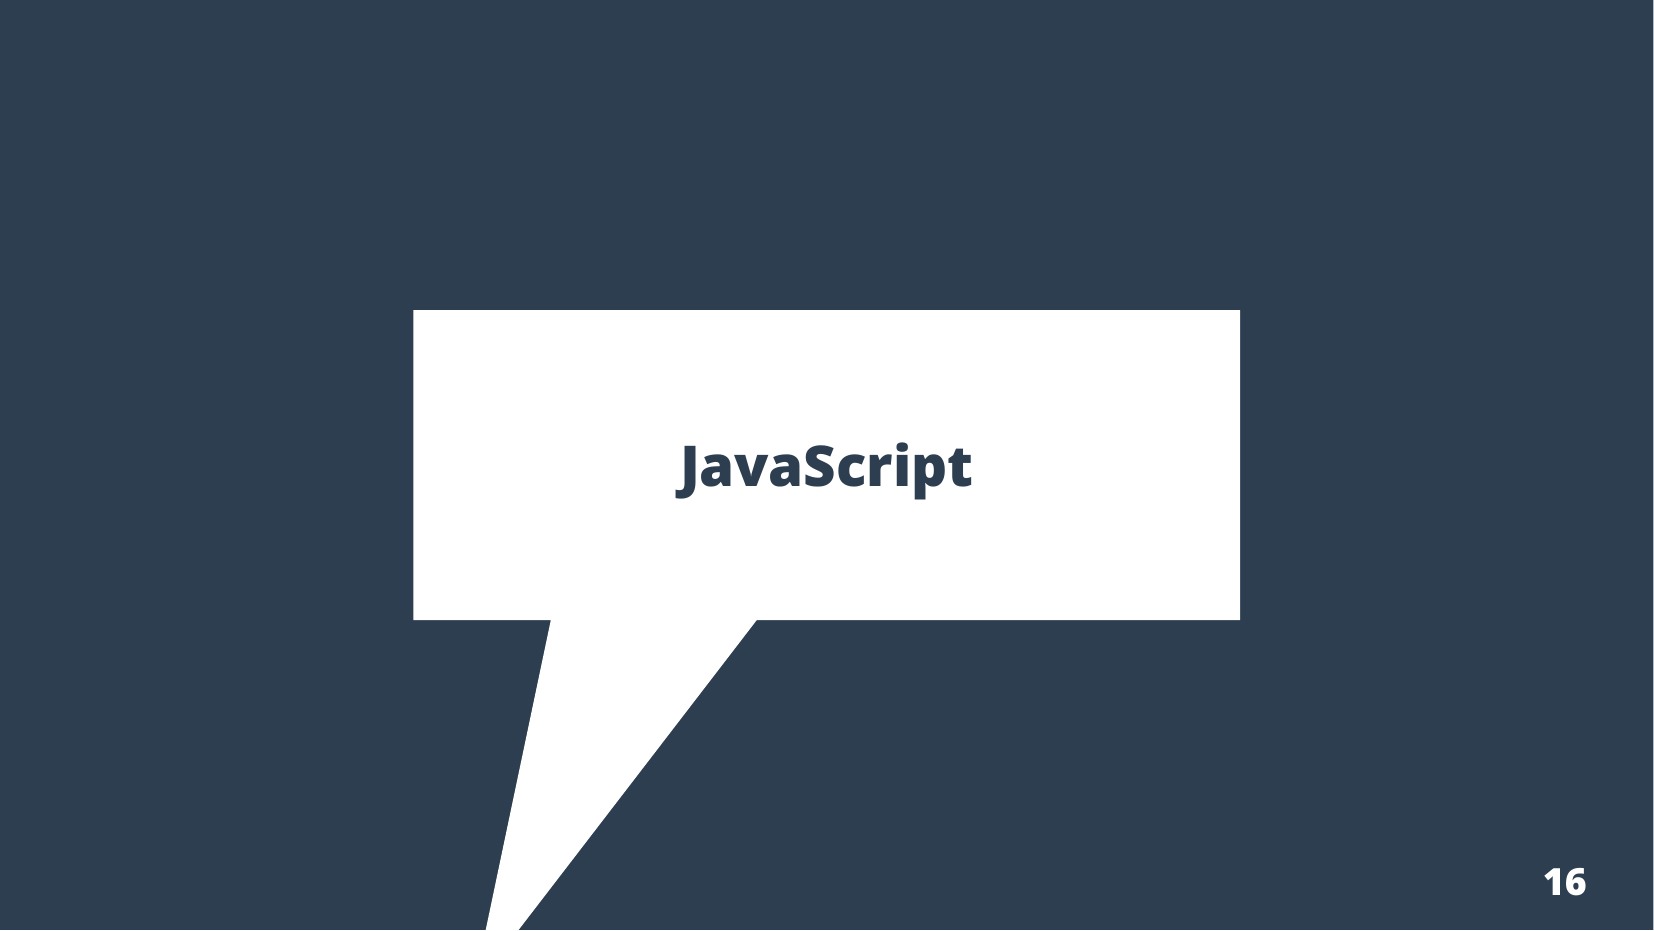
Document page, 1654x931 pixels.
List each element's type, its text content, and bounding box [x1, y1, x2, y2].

title JavaScript [442, 332, 1211, 598]
